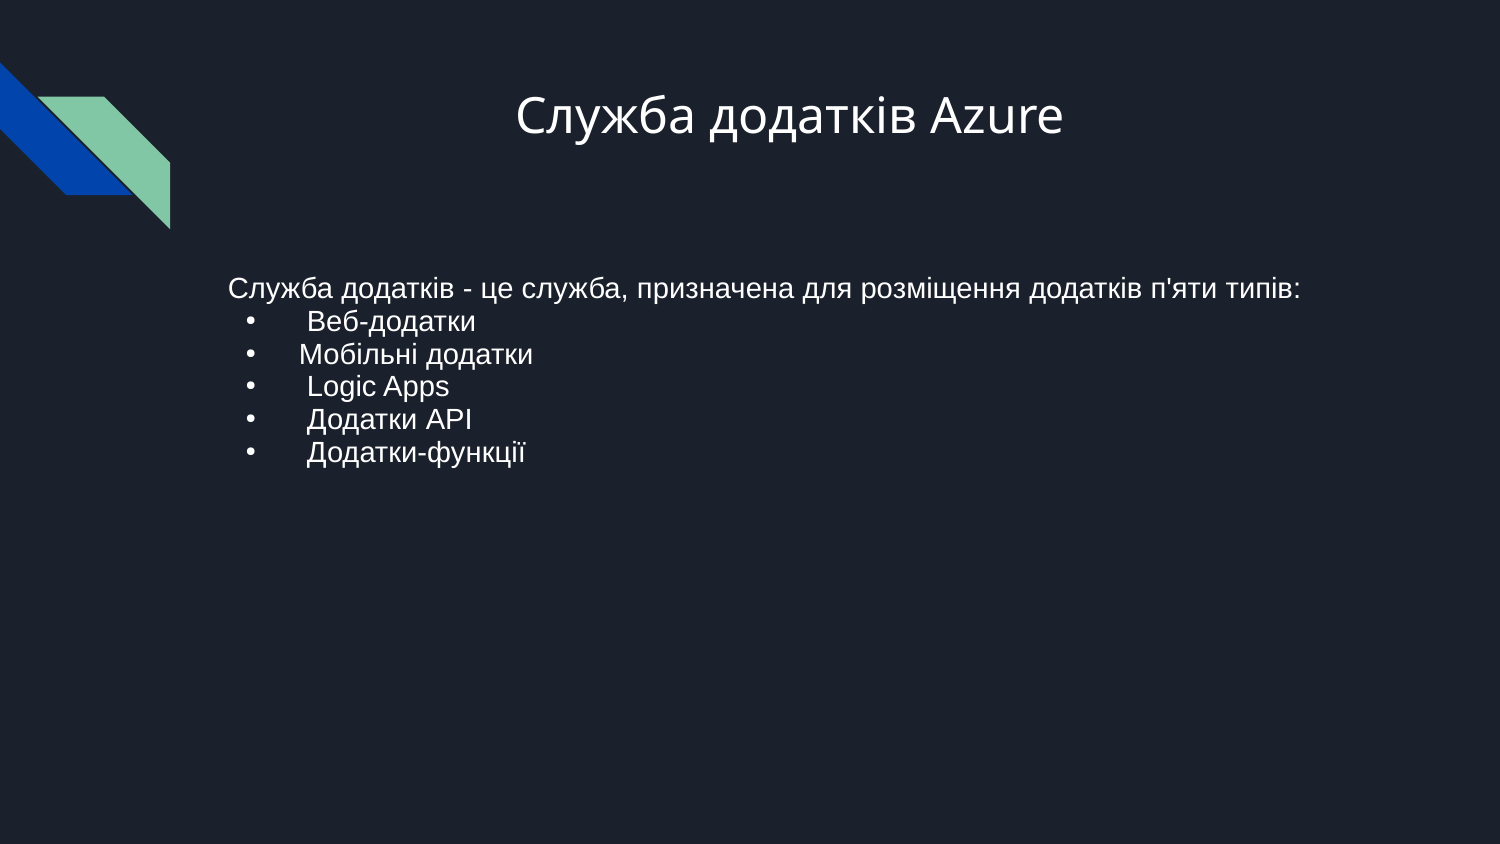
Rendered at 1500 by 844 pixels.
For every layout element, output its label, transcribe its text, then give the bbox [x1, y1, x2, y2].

title Служба додатків Azure [212, 64, 1368, 215]
list Служба додатків - це служба, призначена для розміщення додатків п'яти типів: Веб-додатки Мобільні додатки Logic Apps Додатки API Додатки-функції [212, 257, 1368, 735]
